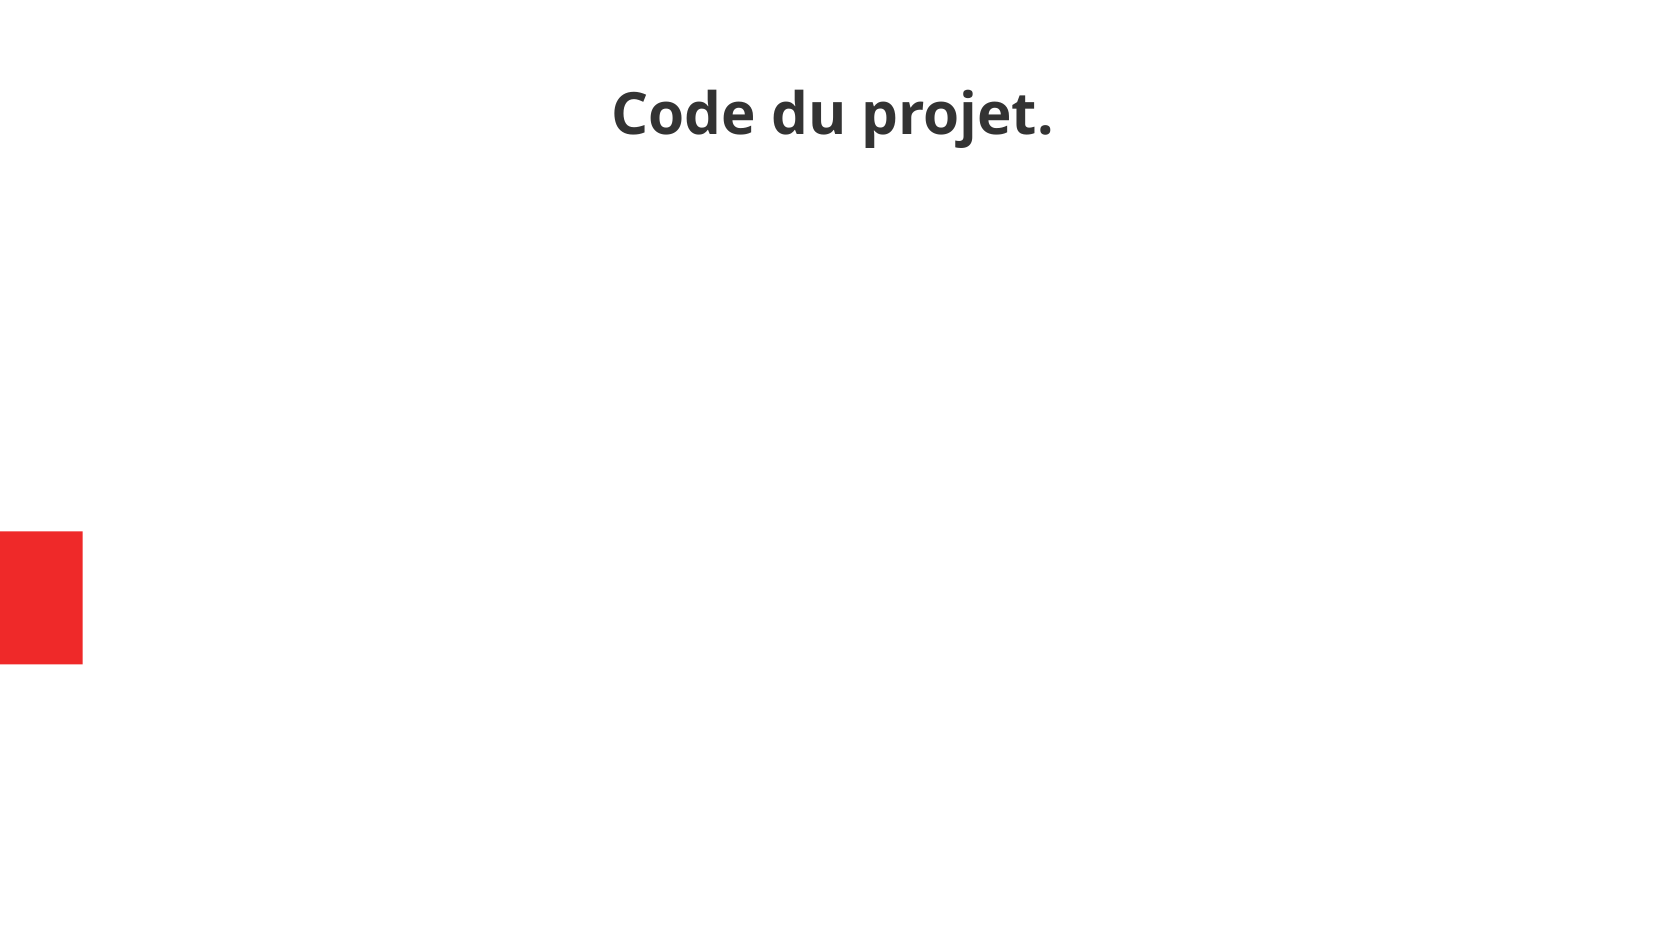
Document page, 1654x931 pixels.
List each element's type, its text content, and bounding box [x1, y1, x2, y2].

title Code du projet. [129, 23, 1536, 201]
